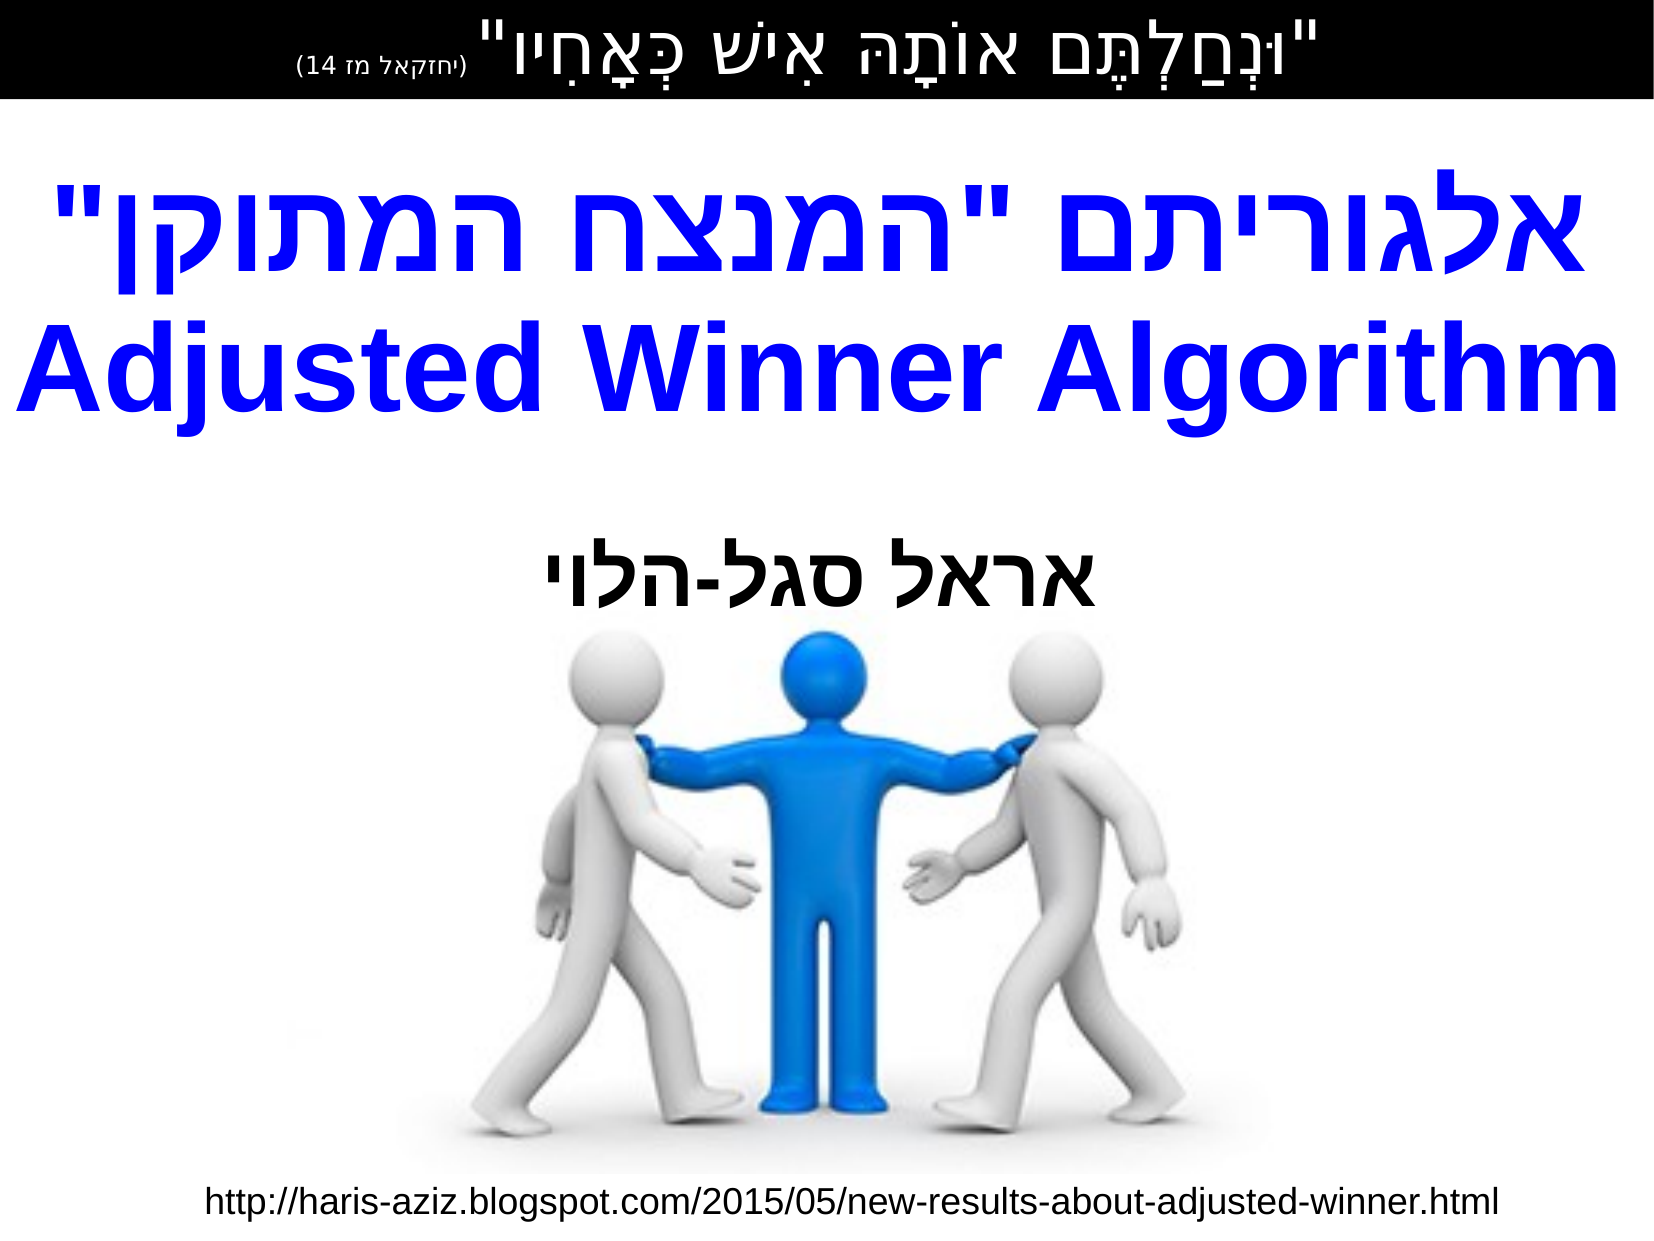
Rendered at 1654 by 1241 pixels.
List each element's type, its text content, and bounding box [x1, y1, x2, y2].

title אלגוריתם "המנצח המתוקן" Adjusted Winner Algorithm אראל סגל-הלוי [0, 158, 1654, 624]
text_box "וּנְחַלְתֶּם אוֹתָהּ אִישׁ כְּאָחִיו" (יחזקאל מז 14) [0, 0, 1654, 100]
picture [270, 610, 1396, 1173]
text_box http://haris-aziz.blogspot.com/2015/05/new-results-about-adjusted-winner.html [189, 1173, 1516, 1231]
